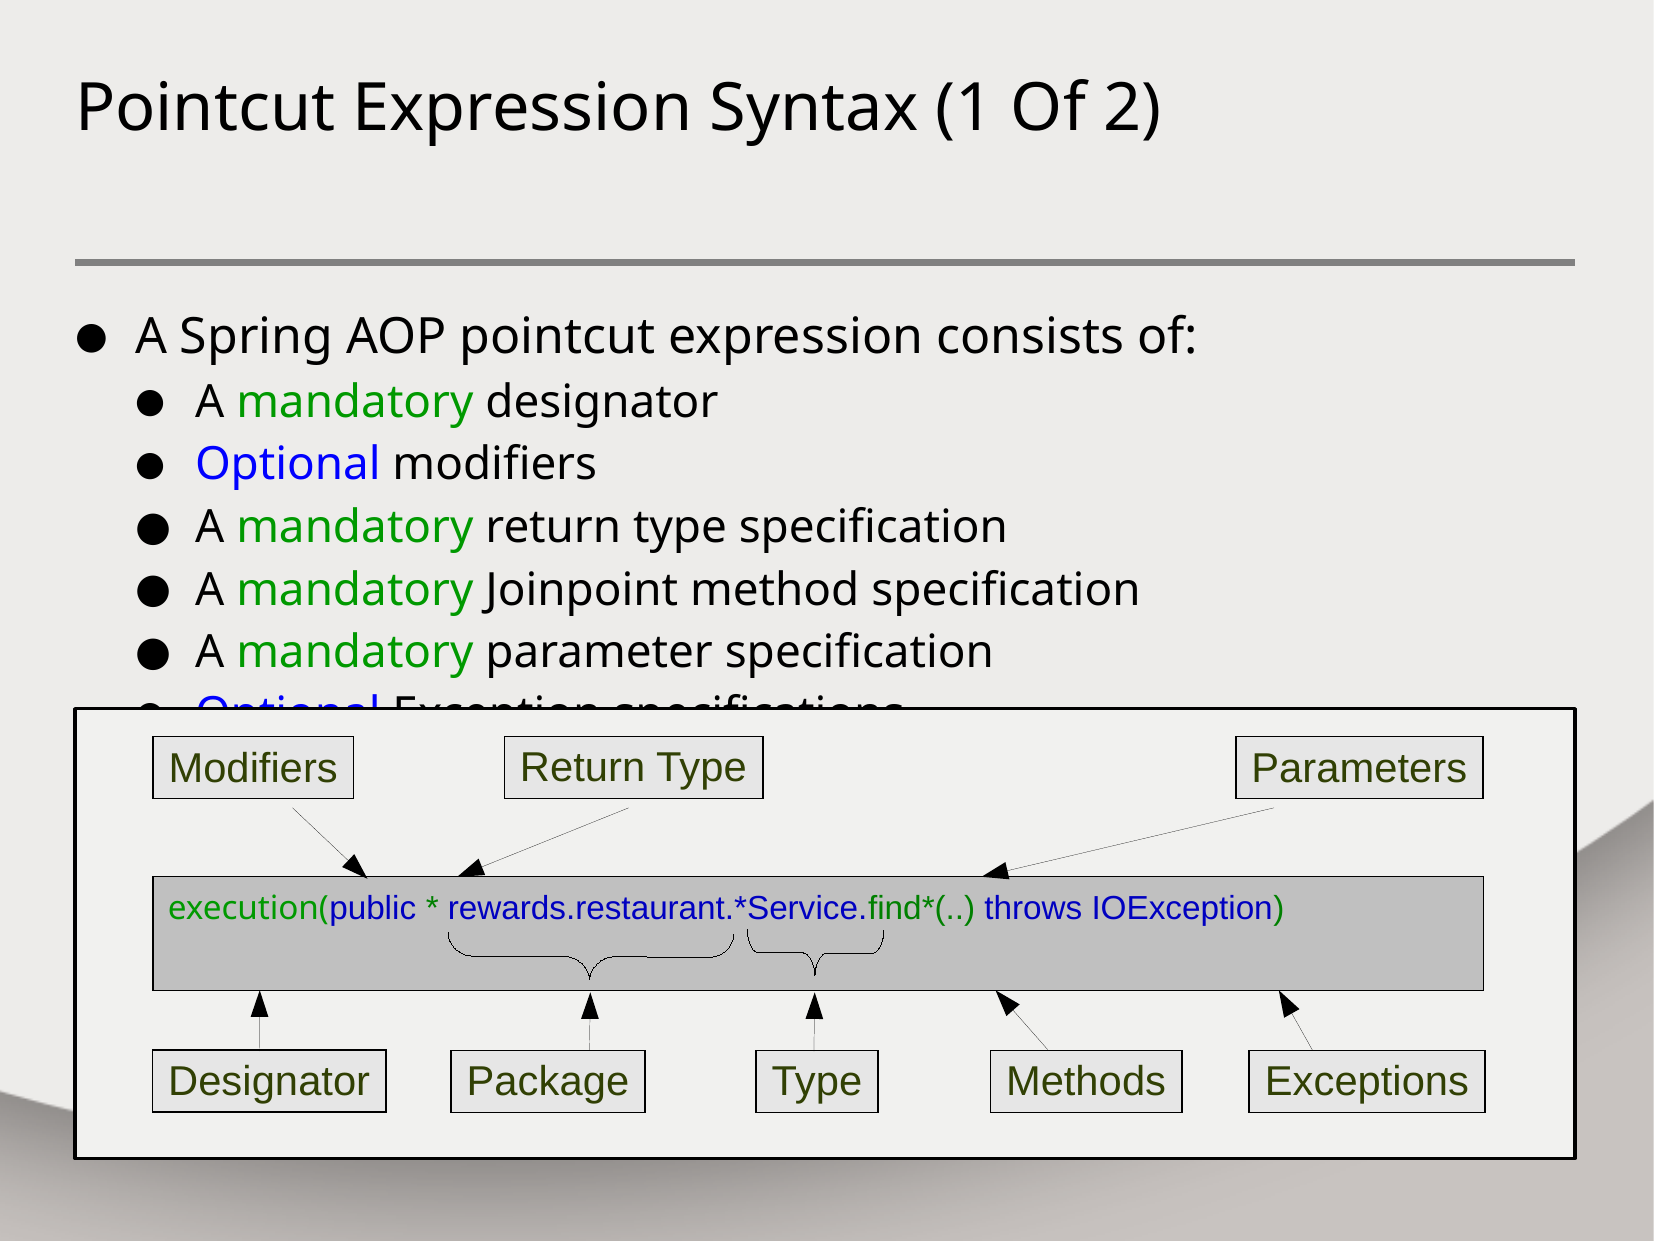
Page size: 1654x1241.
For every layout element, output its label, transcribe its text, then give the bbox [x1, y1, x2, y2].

text_box Type [756, 1050, 879, 1113]
text_box Exceptions [1249, 1050, 1486, 1113]
text_box Return Type [504, 736, 763, 799]
list A Spring AOP pointcut expression consists of: A mandatory designator Optional modifiers A mandatory return type specification A mandatory Joinpoint method specification A mandatory parameter specification Optional Exception specifications [75, 1159, 1576, 1163]
text_box Package [451, 1050, 646, 1113]
text_box Methods [990, 1050, 1182, 1113]
text_box execution(public * rewards.restaurant.*Service.find*(..) throws IOException) [153, 876, 1484, 991]
text_box Parameters [1235, 736, 1484, 799]
list A Spring AOP pointcut expression consists of: A mandatory designator Optional modifiers A mandatory return type specification A mandatory Joinpoint method specification A mandatory parameter specification Optional Exception specifications [75, 300, 1576, 708]
title Pointcut Expression Syntax (1 Of 2) [75, 75, 1576, 226]
text_box Modifiers [152, 736, 354, 799]
picture [0, 0, 1654, 1241]
text_box Designator [152, 1049, 387, 1112]
text_box [75, 708, 1576, 1159]
